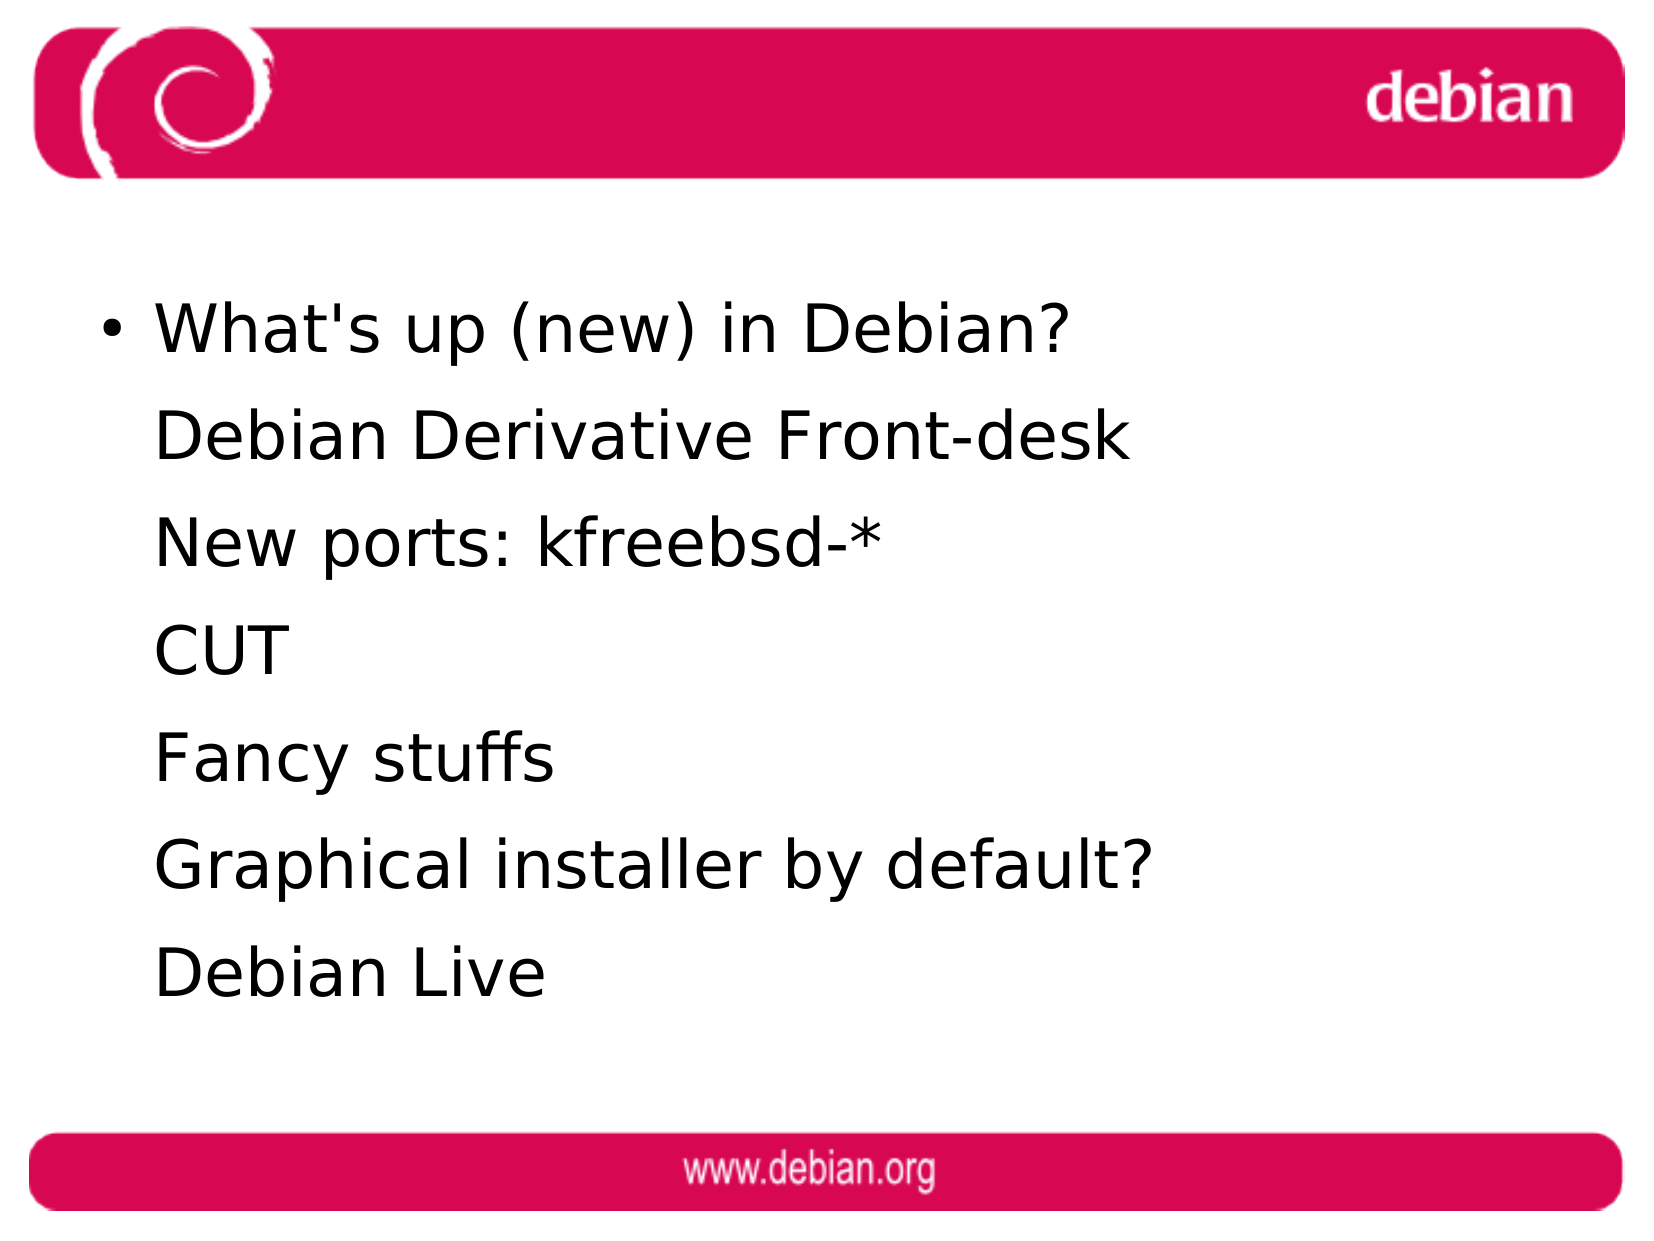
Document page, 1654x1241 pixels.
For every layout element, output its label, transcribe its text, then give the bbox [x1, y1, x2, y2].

picture [29, 7, 1625, 1211]
list What's up (new) in Debian? Debian Derivative Front-desk New ports: kfreebsd-* CUT Fancy stuffs Graphical installer by default? Debian Live [82, 290, 1571, 1120]
